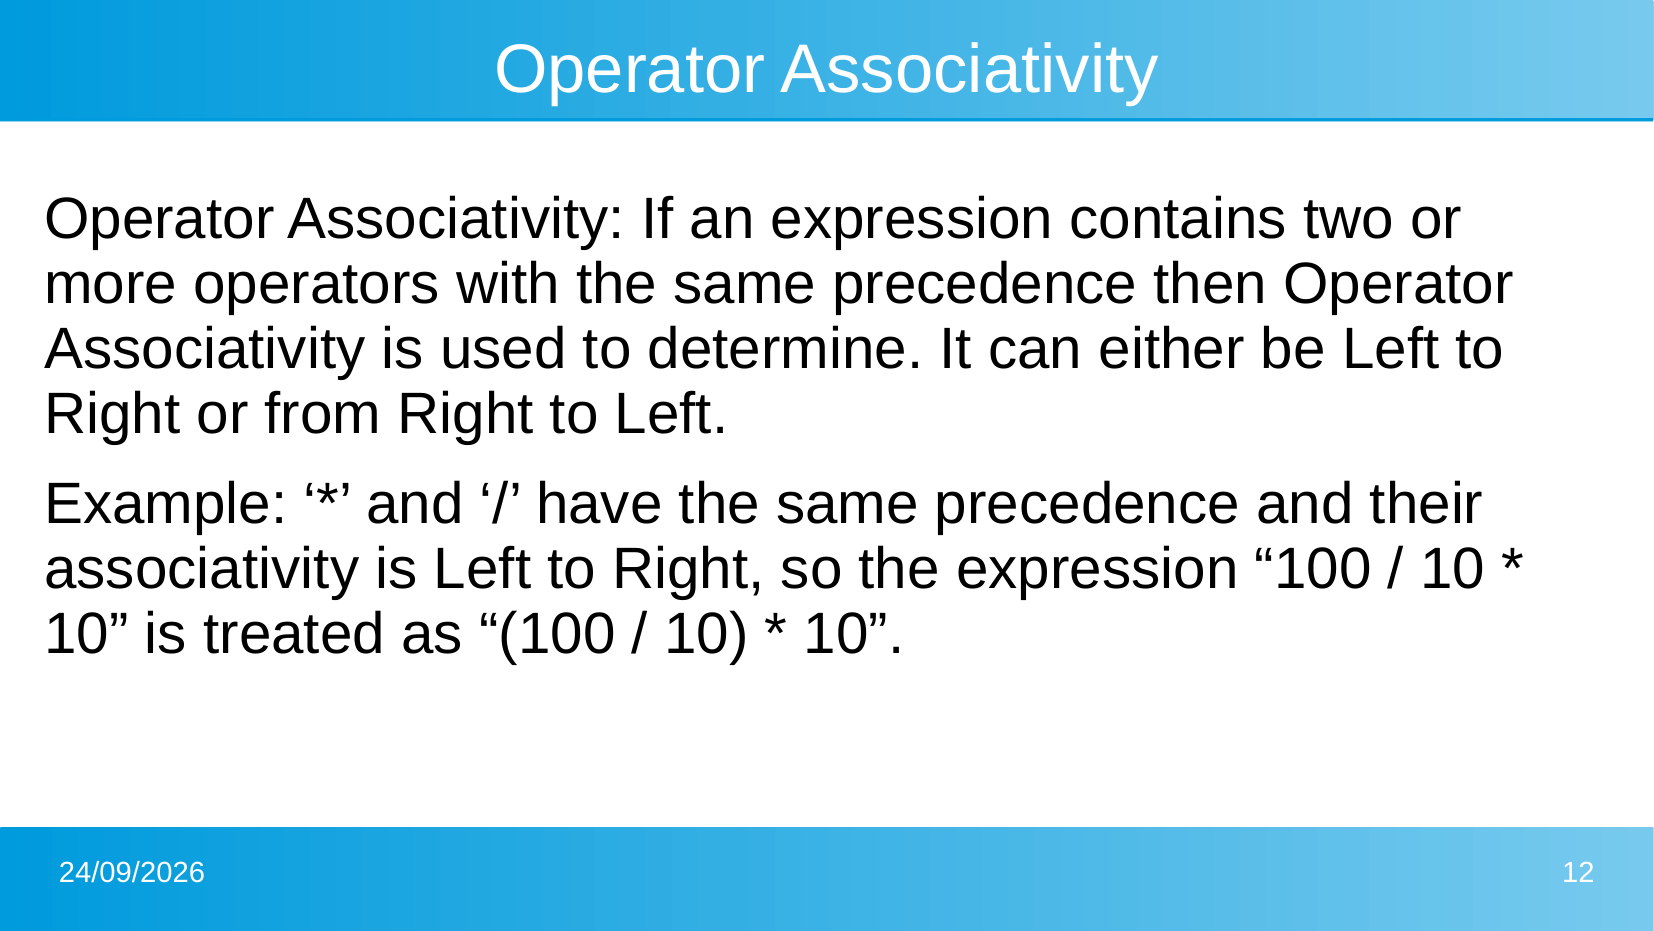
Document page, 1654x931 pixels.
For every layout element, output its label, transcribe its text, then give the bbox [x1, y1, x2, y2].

text_box Operator Associativity: If an expression contains two or more operators with the same precedence then Operator Associativity is used to determine. It can either be Left to Right or from Right to Left. Example: ‘*’ and ‘/’ have the same precedence and their associativity is Left to Right, so the expression “100 / 10 * 10” is treated as “(100 / 10) * 10”. [29, 178, 1565, 384]
title Operator Associativity [59, 29, 1595, 108]
